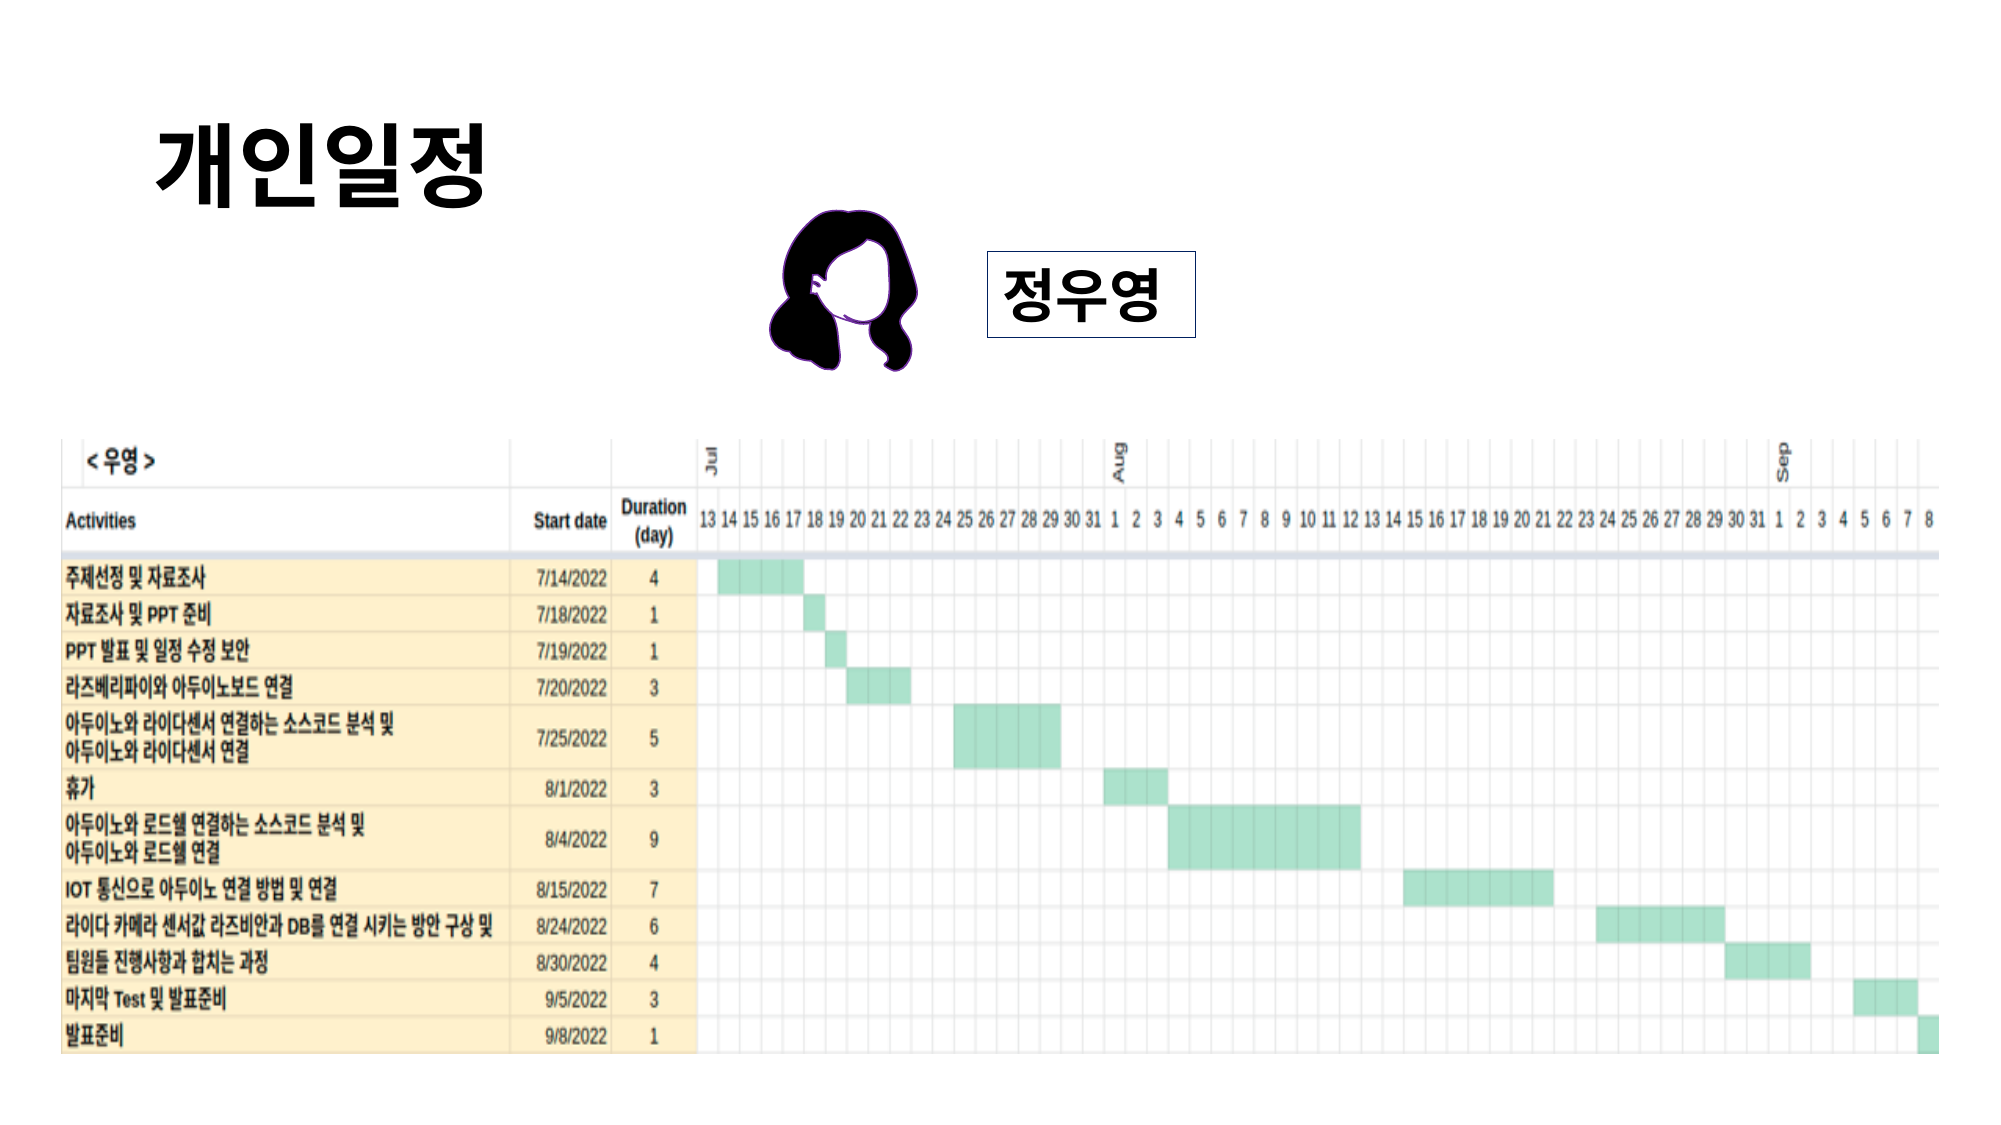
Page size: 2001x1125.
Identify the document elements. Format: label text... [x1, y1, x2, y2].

picture [61, 439, 1939, 1054]
picture [759, 201, 924, 379]
text_box 정우영 [987, 251, 1196, 338]
text_box 개인일정 [139, 101, 664, 228]
